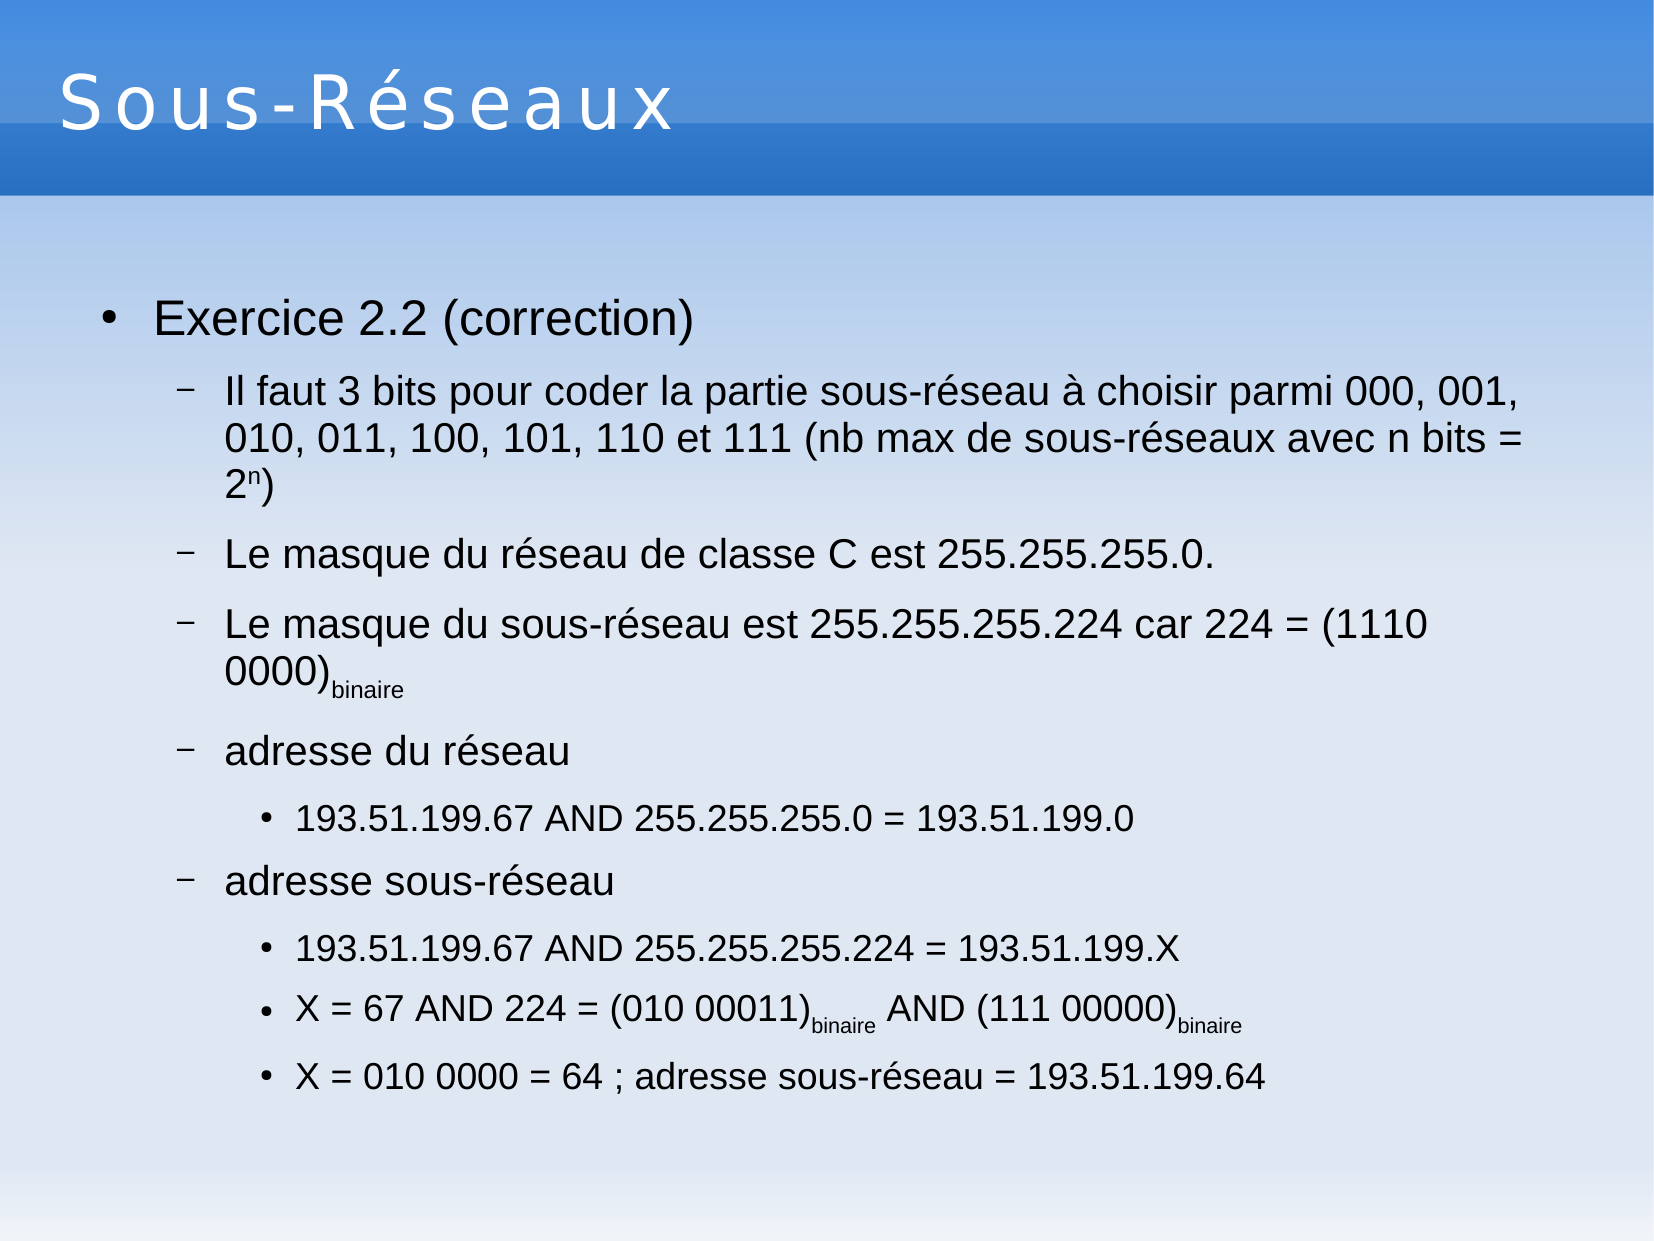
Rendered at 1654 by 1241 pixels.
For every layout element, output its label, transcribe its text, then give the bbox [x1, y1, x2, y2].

list Exercice 2.2 (correction) Il faut 3 bits pour coder la partie sous-réseau à choisir parmi 000, 001, 010, 011, 100, 101, 110 et 111 (nb max de sous-réseaux avec n bits = 2n) Le masque du réseau de classe C est 255.255.255.0. Le masque du sous-réseau est 255.255.255.224 car 224 = (1110 0000)binaire adresse du réseau 193.51.199.67 AND 255.255.255.0 = 193.51.199.0 adresse sous-réseau 193.51.199.67 AND 255.255.255.224 = 193.51.199.X X = 67 AND 224 = (010 00011)binaire AND (111 00000)binaire X = 010 0000 = 64 ; adresse sous-réseau = 193.51.199.64 [82, 290, 1571, 1103]
title Sous-Réseaux [59, 29, 1270, 178]
picture [0, 0, 1654, 1241]
